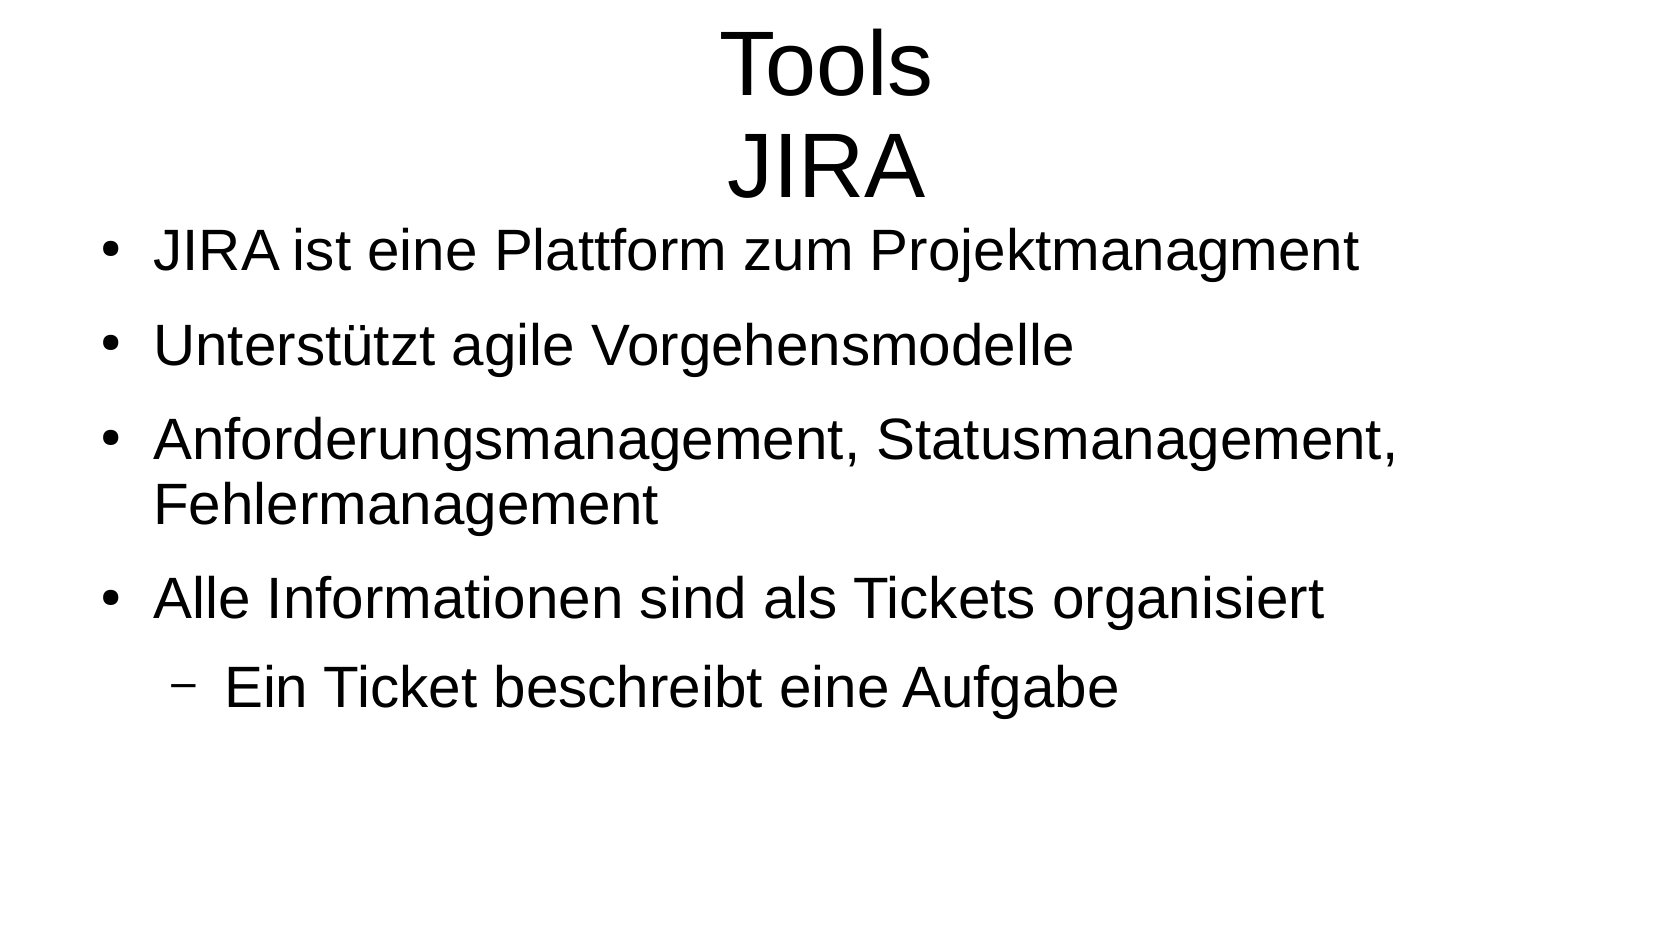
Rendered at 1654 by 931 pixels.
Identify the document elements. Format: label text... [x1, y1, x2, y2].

list JIRA ist eine Plattform zum Projektmanagment Unterstützt agile Vorgehensmodelle Anforderungsmanagement, Statusmanagement, Fehlermanagement Alle Informationen sind als Tickets organisiert Ein Ticket beschreibt eine Aufgabe [82, 217, 1571, 758]
title Tools JIRA [82, 12, 1571, 217]
